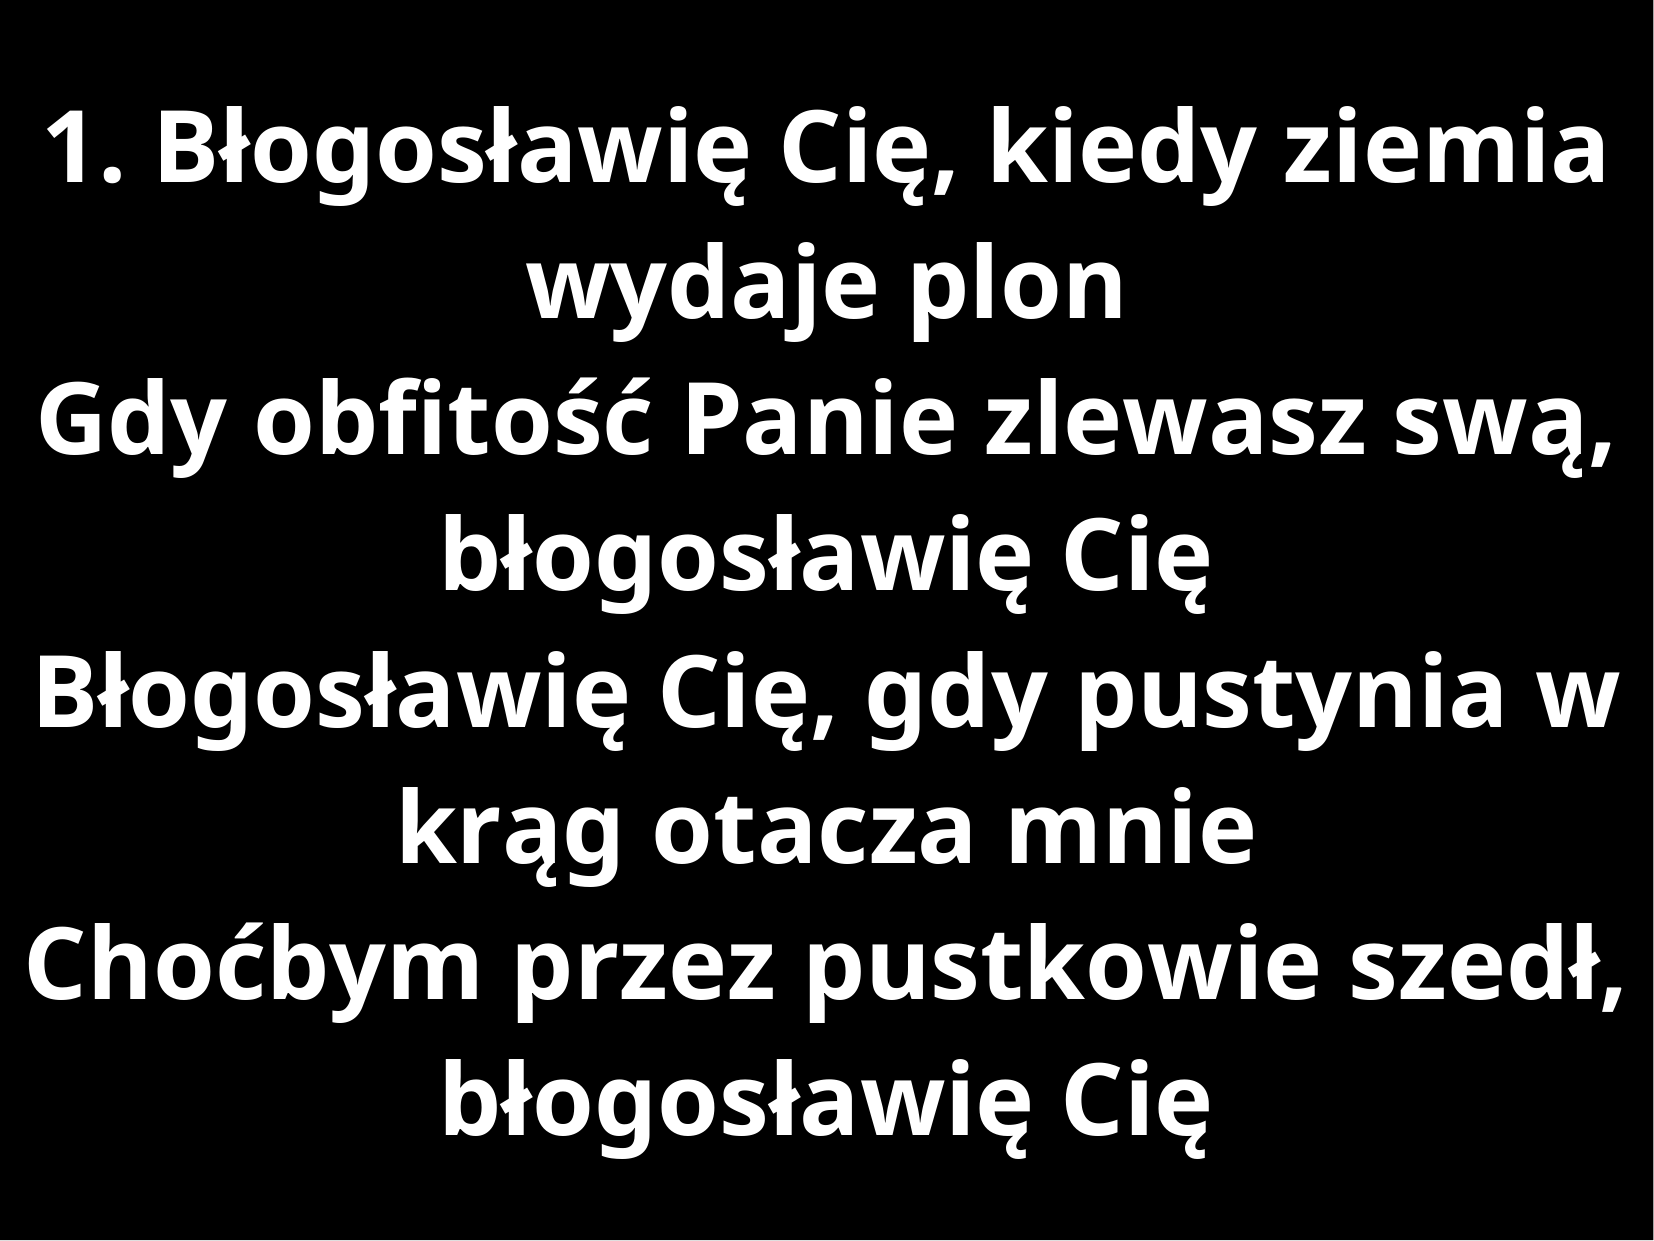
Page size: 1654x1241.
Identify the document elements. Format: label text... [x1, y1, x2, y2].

title 1. Błogosławię Cię, kiedy ziemia wydaje plon Gdy obfitość Panie zlewasz swą, błogosławię Cię Błogosławię Cię, gdy pustynia w krąg otacza mnie Choćbym przez pustkowie szedł, błogosławię Cię [0, 0, 1654, 1241]
